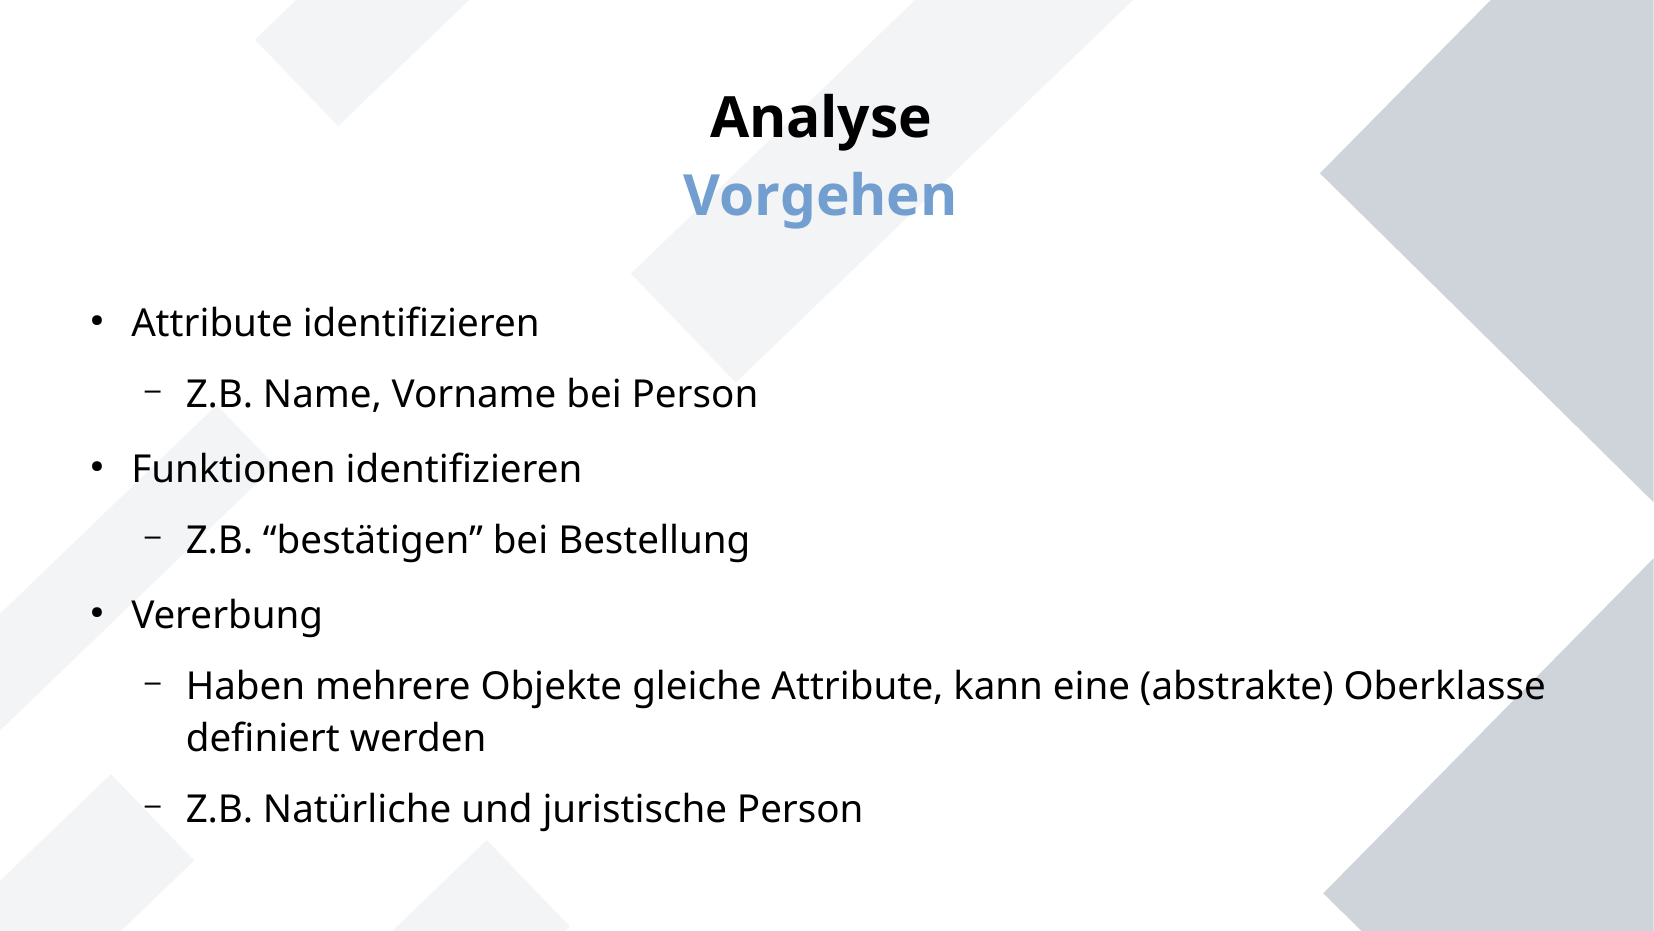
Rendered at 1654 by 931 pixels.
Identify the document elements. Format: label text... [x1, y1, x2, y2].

title Analyse Vorgehen [76, 76, 1565, 233]
list Attribute identifizieren Z.B. Name, Vorname bei Person Funktionen identifizieren Z.B. “bestätigen” bei Bestellung Vererbung Haben mehrere Objekte gleiche Attribute, kann eine (abstrakte) Oberklasse definiert werden Z.B. Natürliche und juristische Person [76, 295, 1565, 835]
